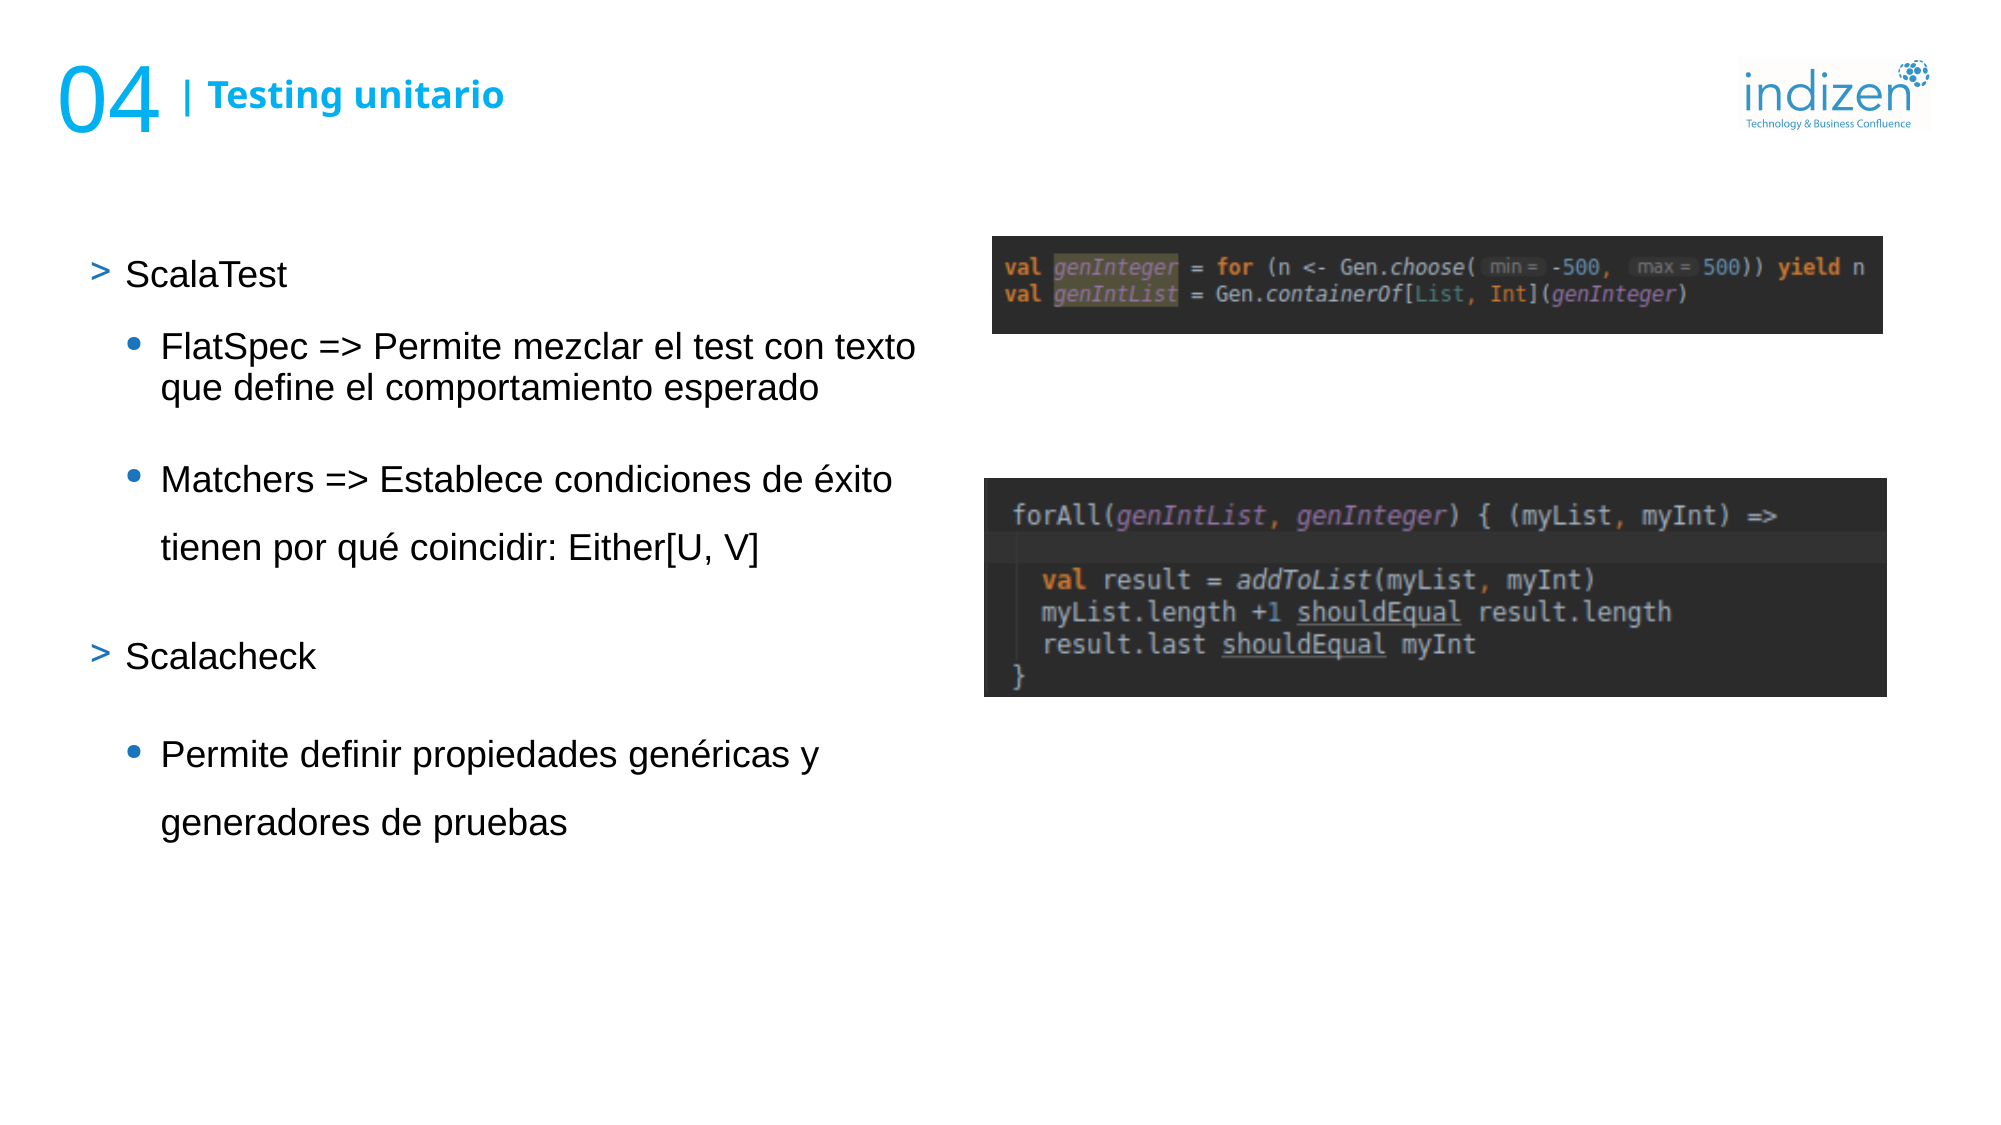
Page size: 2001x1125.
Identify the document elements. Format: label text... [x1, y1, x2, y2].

text_box 04 [118, 75, 142, 110]
text_box ScalaTest FlatSpec => Permite mezclar el test con texto que define el comportamiento esperado Matchers => Establece condiciones de éxito tienen por qué coincidir: Either[U, V] Scalacheck Permite definir propiedades genéricas y generadores de pruebas [75, 200, 981, 945]
picture [984, 478, 1887, 697]
text_box 04 [69, 72, 96, 126]
picture [992, 236, 1883, 334]
text_box 04 [41, 45, 1392, 127]
text_box | Testing unitario [157, 60, 1276, 126]
picture [1737, 57, 1931, 133]
